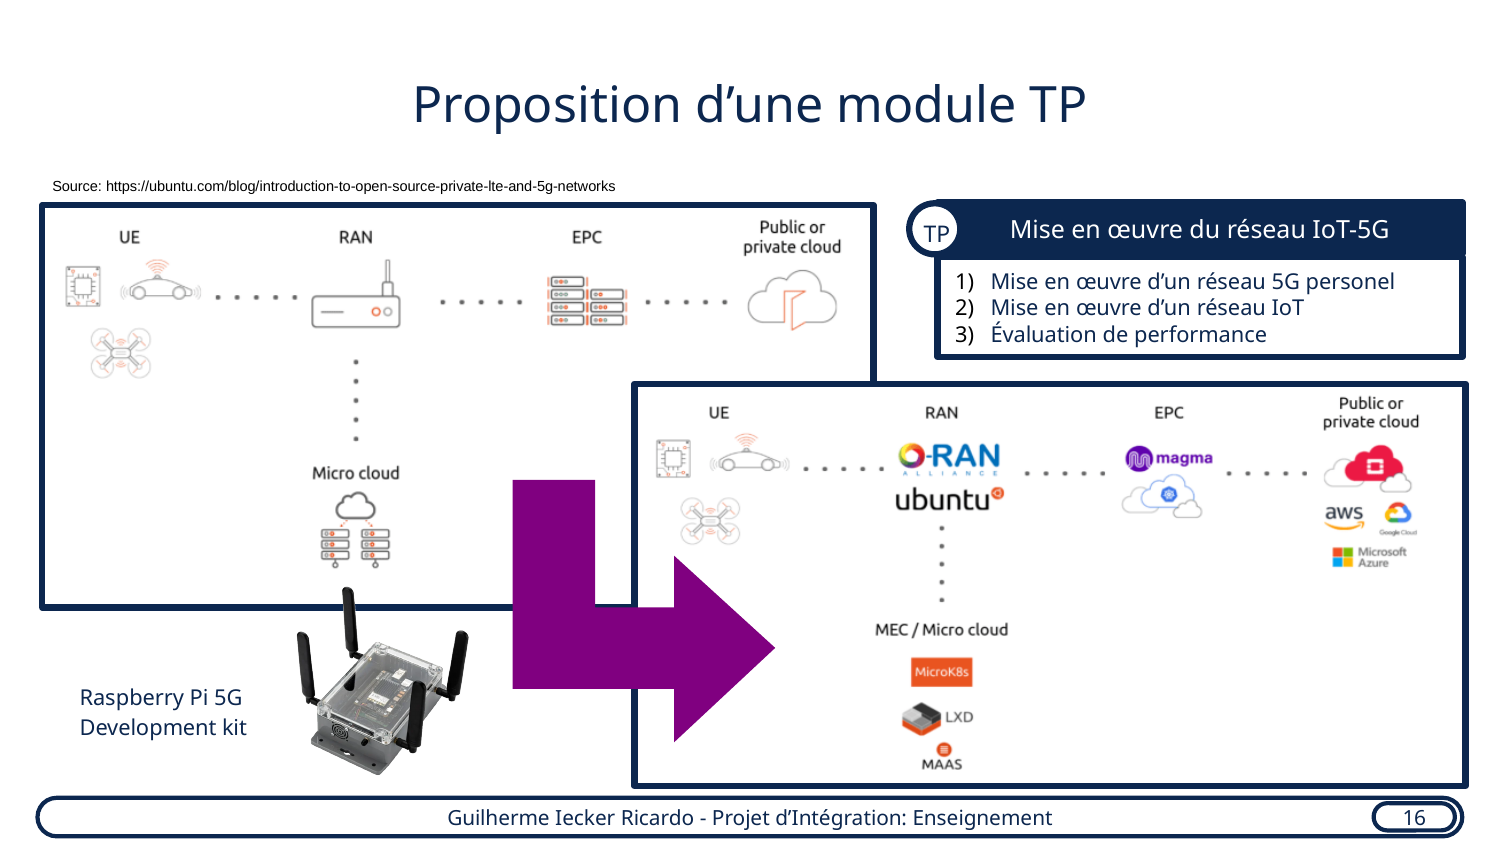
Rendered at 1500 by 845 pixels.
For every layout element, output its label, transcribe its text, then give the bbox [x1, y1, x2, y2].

text_box TP [899, 210, 975, 252]
text_box Mise en œuvre du réseau IoT-5G [937, 202, 1463, 254]
title Proposition d’une module TP [0, 57, 1500, 213]
text_box Guilherme Iecker Ricardo - Projet d’Intégration: Enseignement [37, 797, 1463, 837]
text_box Raspberry Pi 5G Development kit [64, 675, 301, 751]
picture [45, 208, 871, 788]
text_box Mise en œuvre d’un réseau 5G personel Mise en œuvre d’un réseau IoT Évaluation de performance [937, 257, 1463, 357]
text_box [917, 203, 952, 210]
picture [637, 386, 1463, 783]
text_box [512, 479, 776, 743]
text_box Source: https://ubuntu.com/blog/introduction-to-open-source-private-lte-and-5g-networks [37, 171, 631, 203]
text_box 16 [1373, 803, 1455, 831]
